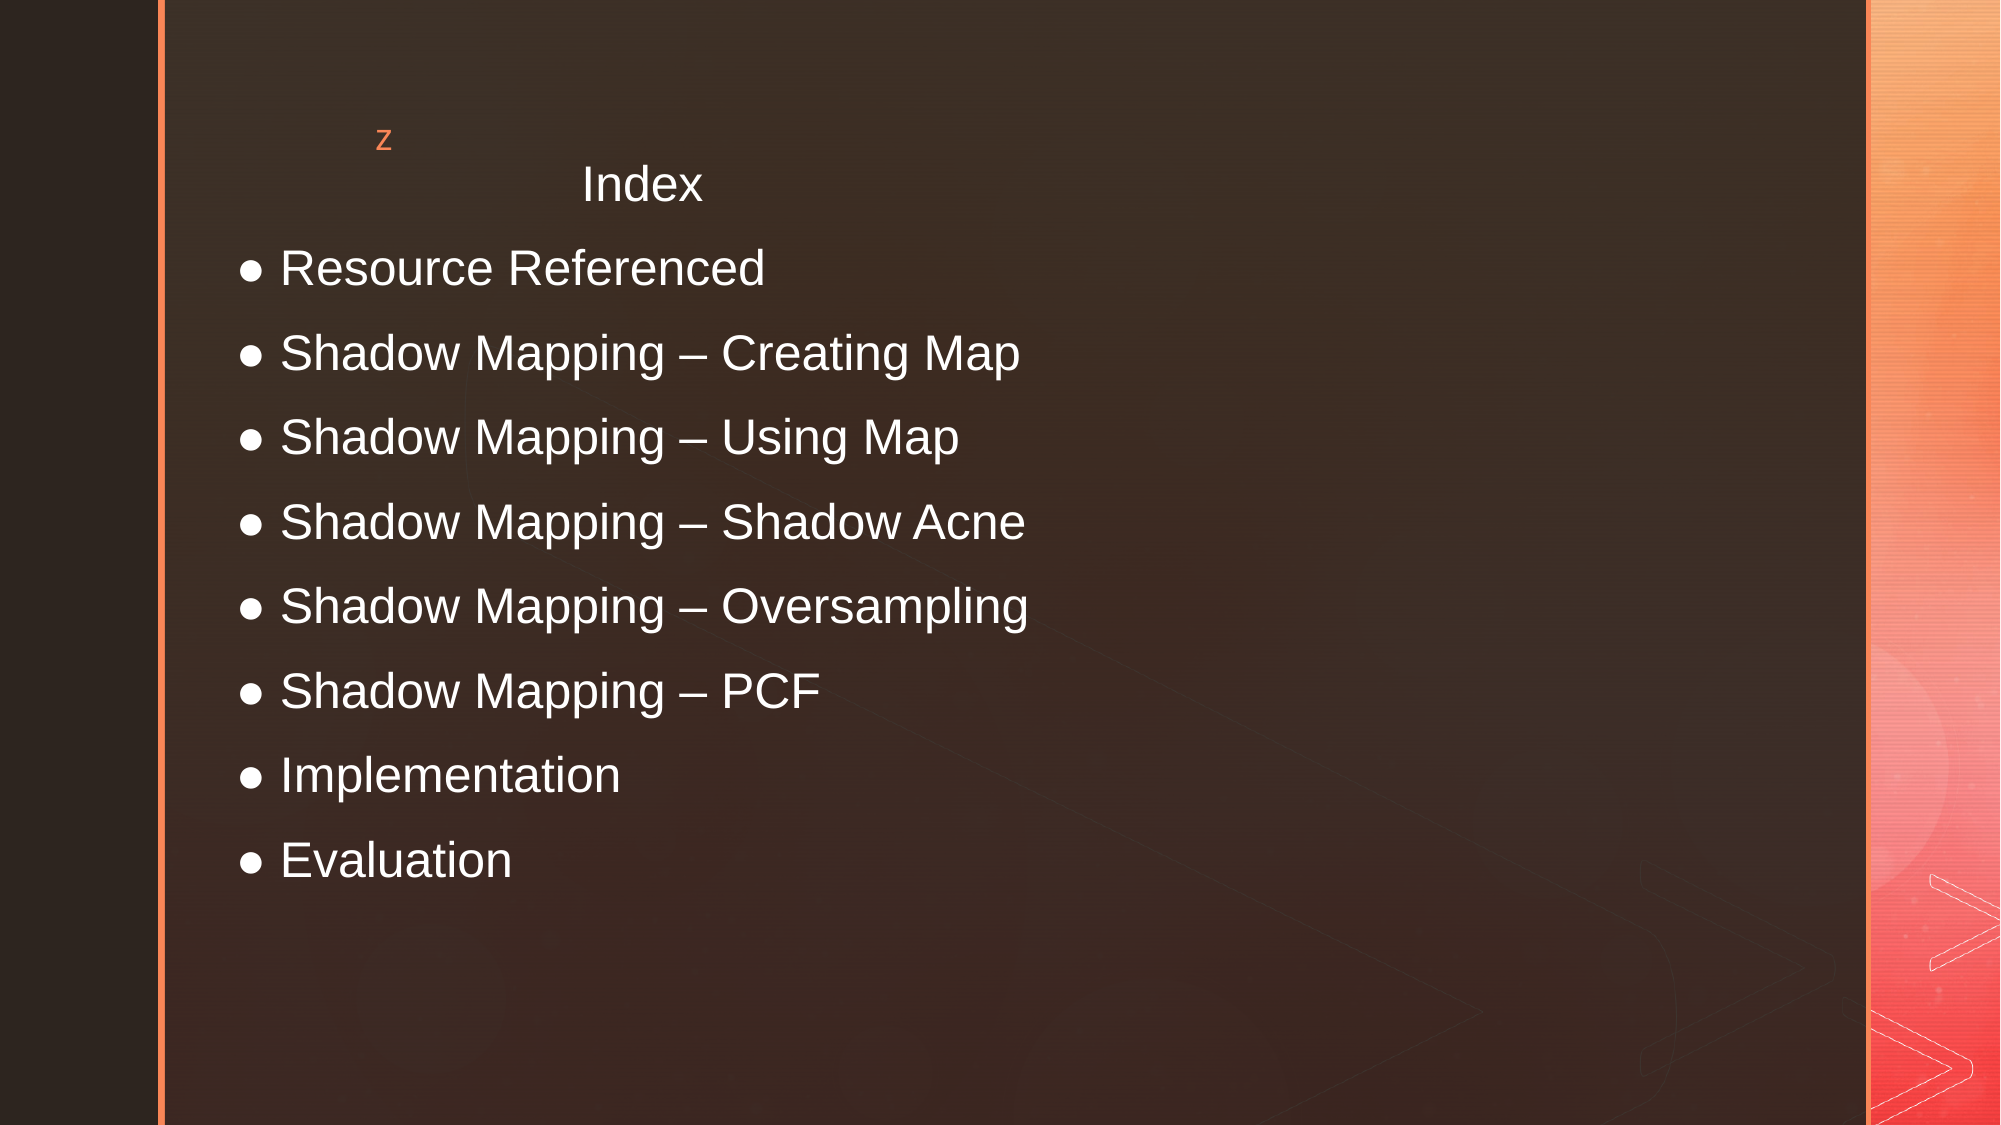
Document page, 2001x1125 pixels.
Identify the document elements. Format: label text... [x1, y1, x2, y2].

list Index ● Resource Referenced ● Shadow Mapping – Creating Map ● Shadow Mapping – Using Map ● Shadow Mapping – Shadow Acne ● Shadow Mapping – Oversampling ● Shadow Mapping – PCF ● Implementation ● Evaluation [218, 131, 1734, 993]
